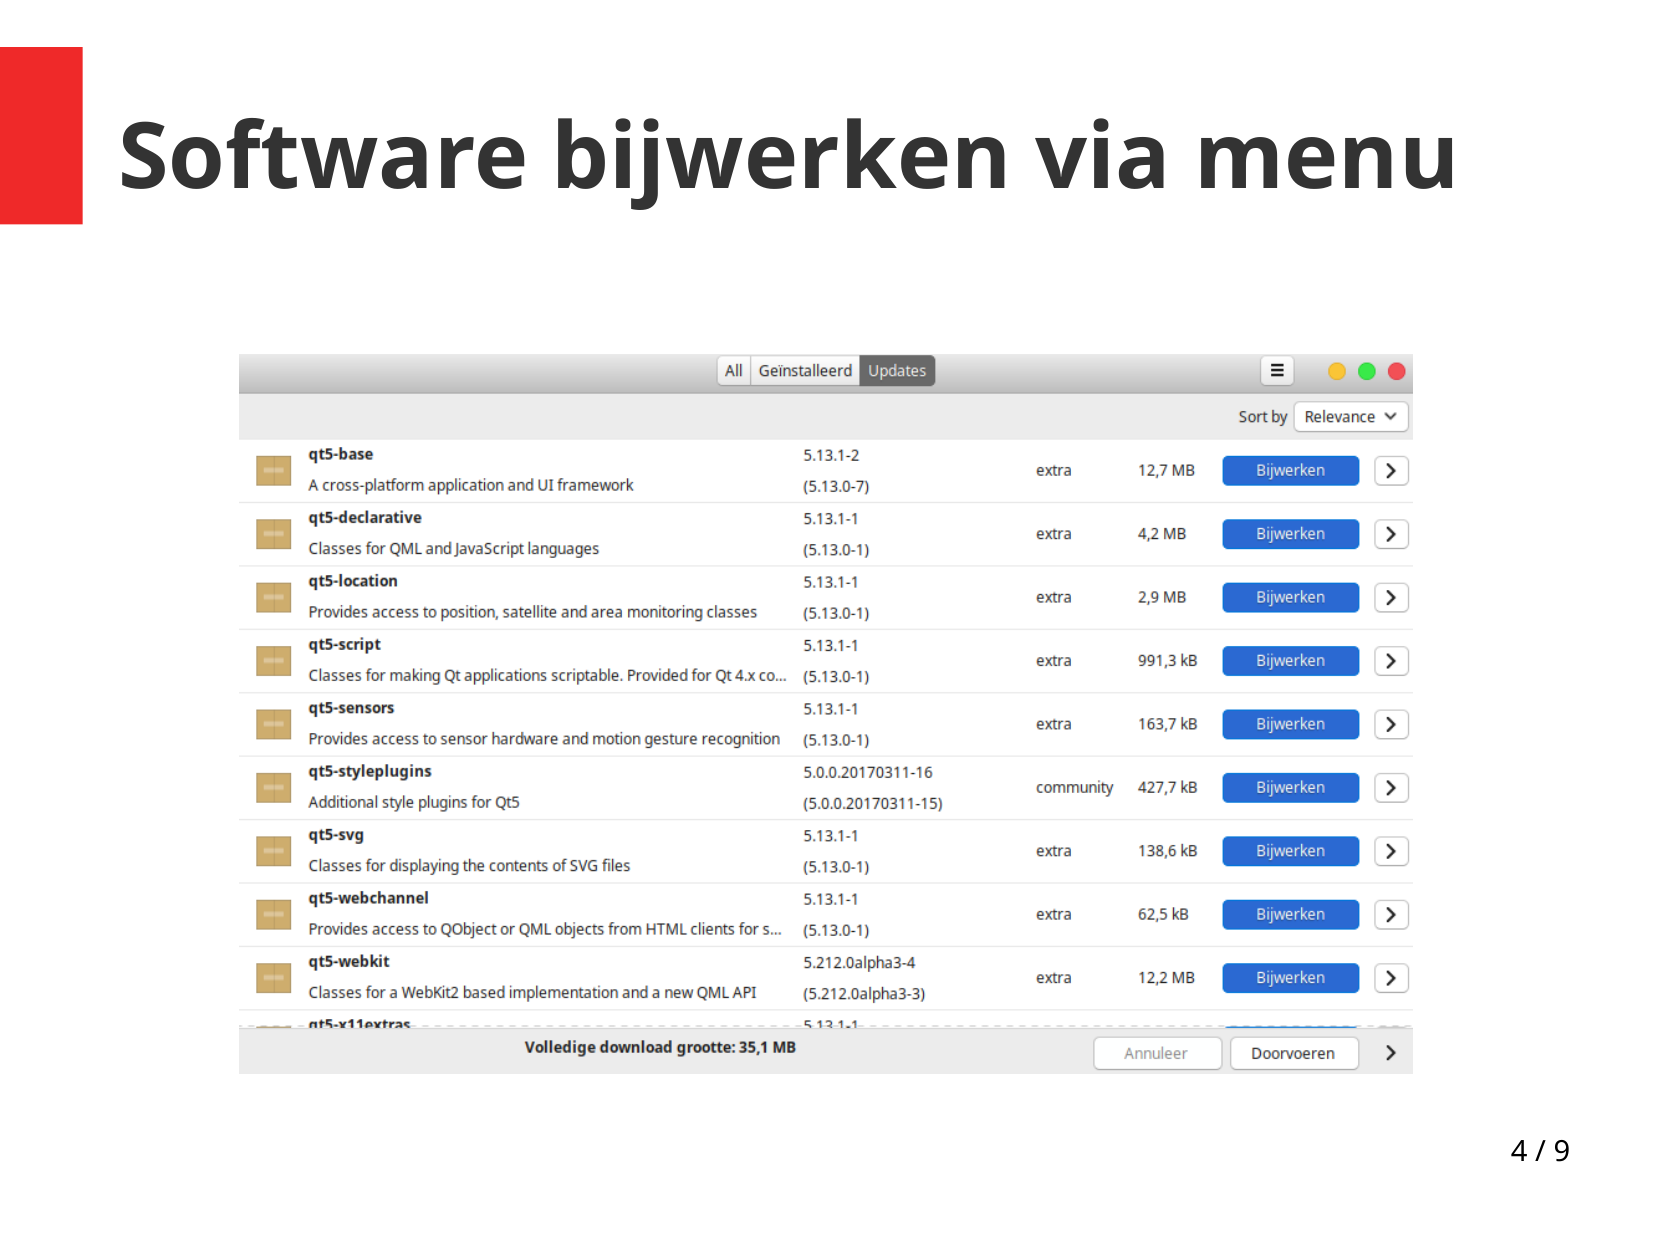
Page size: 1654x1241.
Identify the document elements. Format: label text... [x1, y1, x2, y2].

picture [239, 354, 1413, 1074]
title Software bijwerken via menu [118, 49, 1571, 257]
